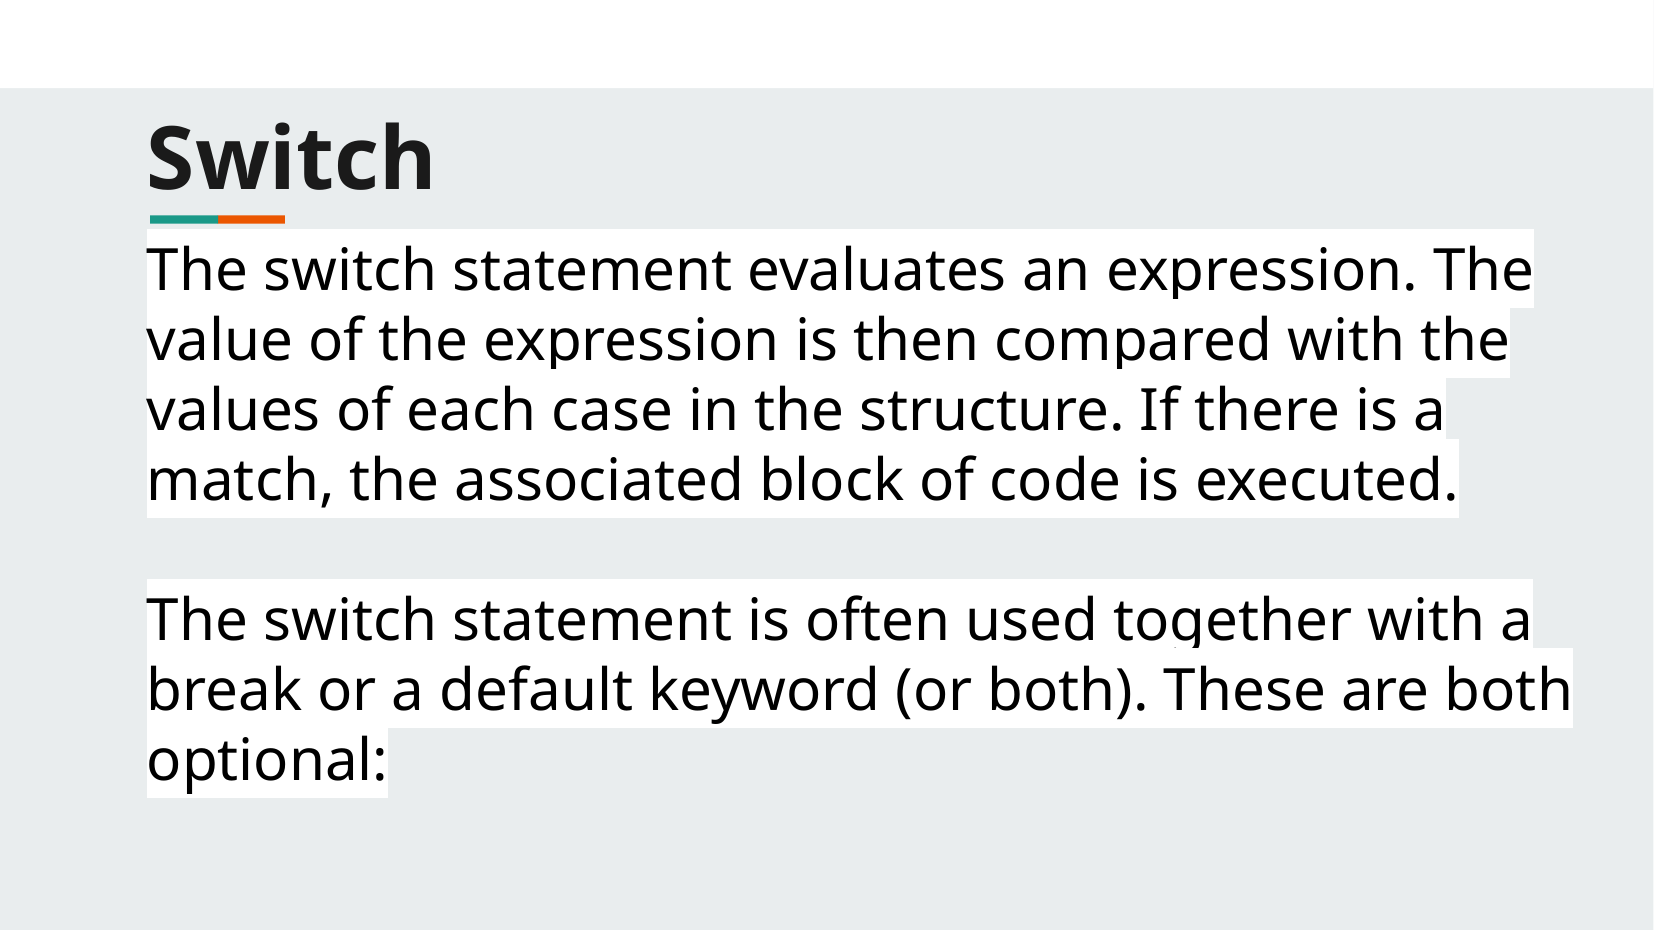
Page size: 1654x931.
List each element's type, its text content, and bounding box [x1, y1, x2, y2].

title Switch The switch statement evaluates an expression. The value of the expression is then compared with the values of each case in the structure. If there is a match, the associated block of code is executed. The switch statement is often used together with a break or a default keyword (or both). These are both optional: [131, 87, 1640, 626]
